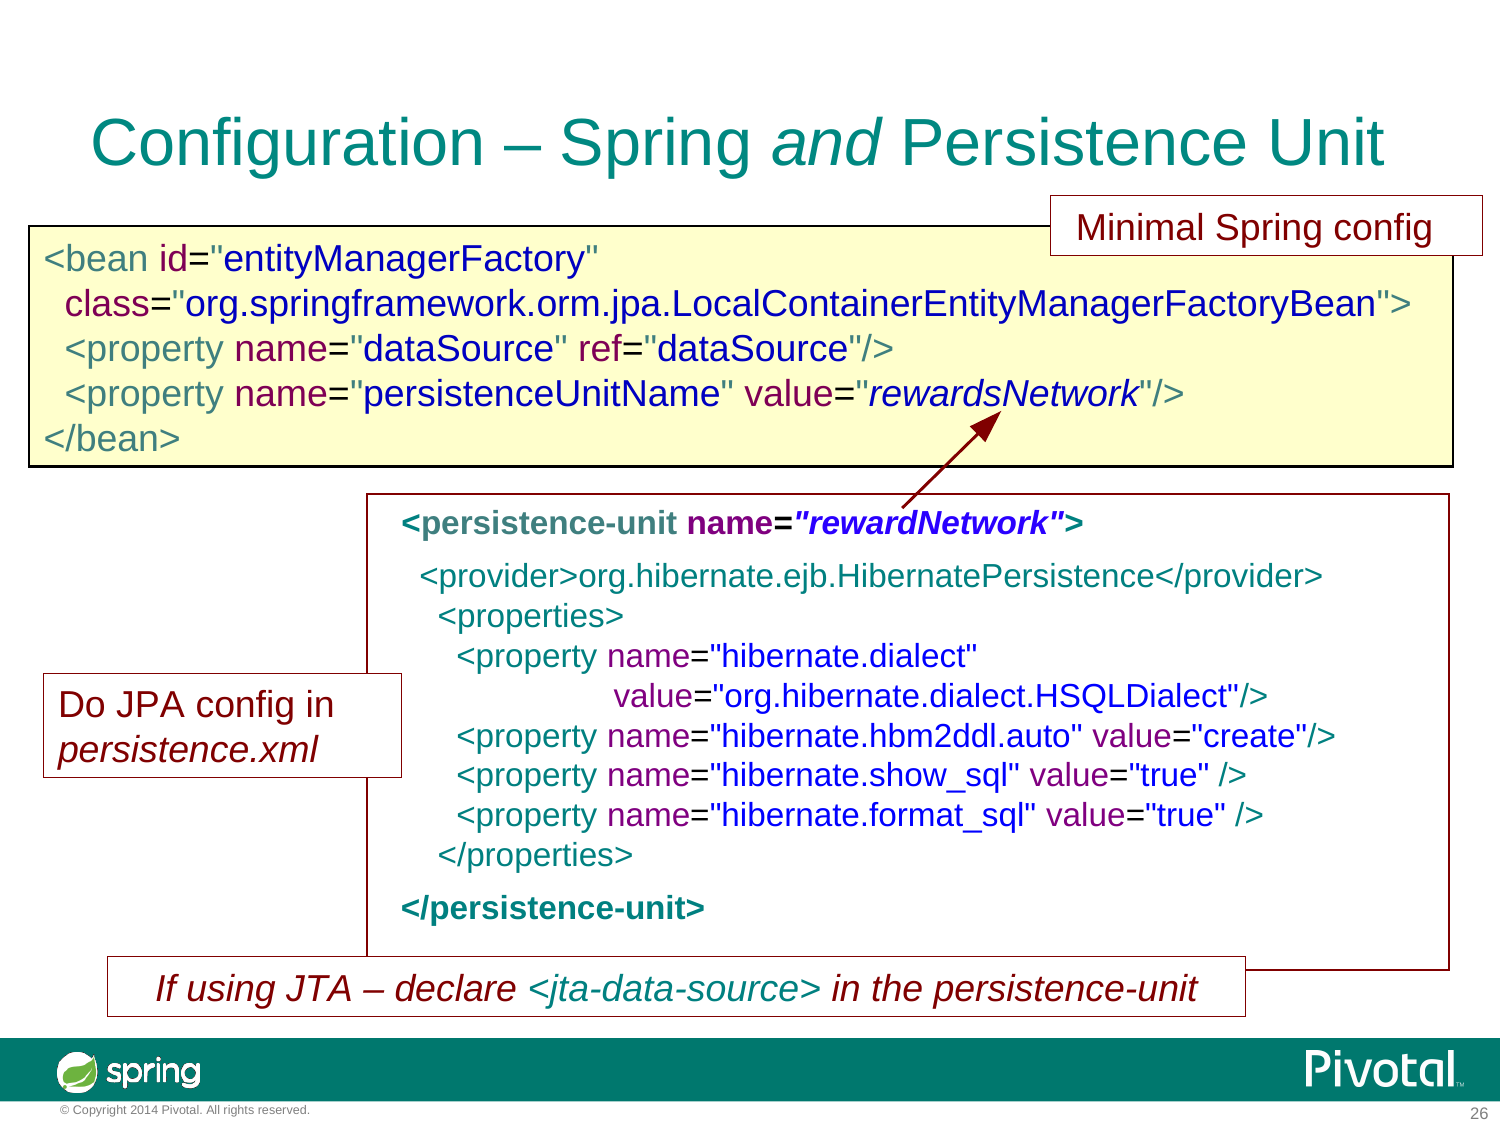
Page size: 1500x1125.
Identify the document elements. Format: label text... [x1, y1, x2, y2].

text_box Do JPA config in persistence.xml [43, 673, 402, 778]
text_box <bean id="entityManagerFactory" class="org.springframework.orm.jpa.LocalContainerEntityManagerFactoryBean"> <property name="dataSource" ref="dataSource"/> <property name="persistenceUnitName" value="rewardsNetwork"/> </bean> [28, 226, 1454, 467]
title Configuration – Spring and Persistence Unit [75, 45, 1426, 233]
text_box Minimal Spring config [1050, 195, 1483, 256]
picture [32, 1041, 210, 1103]
list <persistence-unit name="rewardNetwork"> <provider>org.hibernate.ejb.HibernatePersistence</provider> <properties> <property name="hibernate.dialect" value="org.hibernate.dialect.HSQLDialect"/> <property name="hibernate.hbm2ddl.auto" value="create"/> <property name="hibernate.show_sql" value="true" /> <property name="hibernate.format_sql" value="true" /> </properties> </persistence-unit> [367, 494, 1449, 971]
picture [1306, 1050, 1464, 1087]
text_box If using JTA – declare <jta-data-source> in the persistence-unit [107, 956, 1246, 1017]
